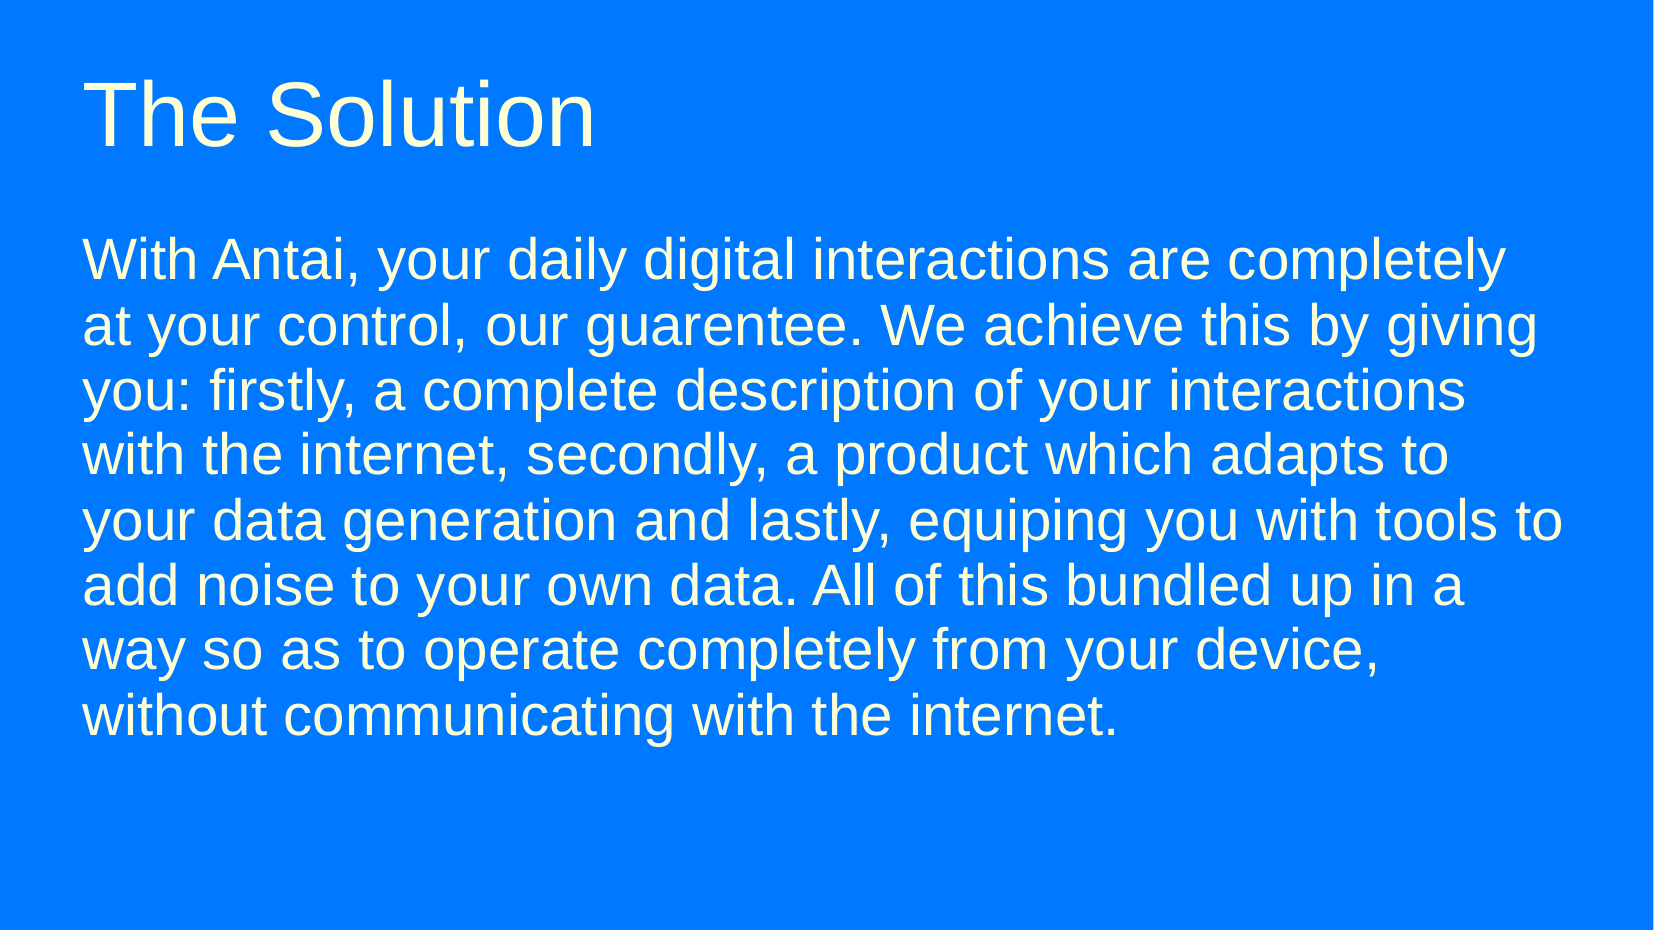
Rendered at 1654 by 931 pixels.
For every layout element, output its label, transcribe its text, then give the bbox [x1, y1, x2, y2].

subtitle With Antai, your daily digital interactions are completely at your control, our guarentee. We achieve this by giving you: firstly, a complete description of your interactions with the internet, secondly, a product which adapts to your data generation and lastly, equiping you with tools to add noise to your own data. All of this bundled up in a way so as to operate completely from your device, without communicating with the internet. [82, 217, 1571, 758]
title The Solution [82, 37, 1571, 193]
